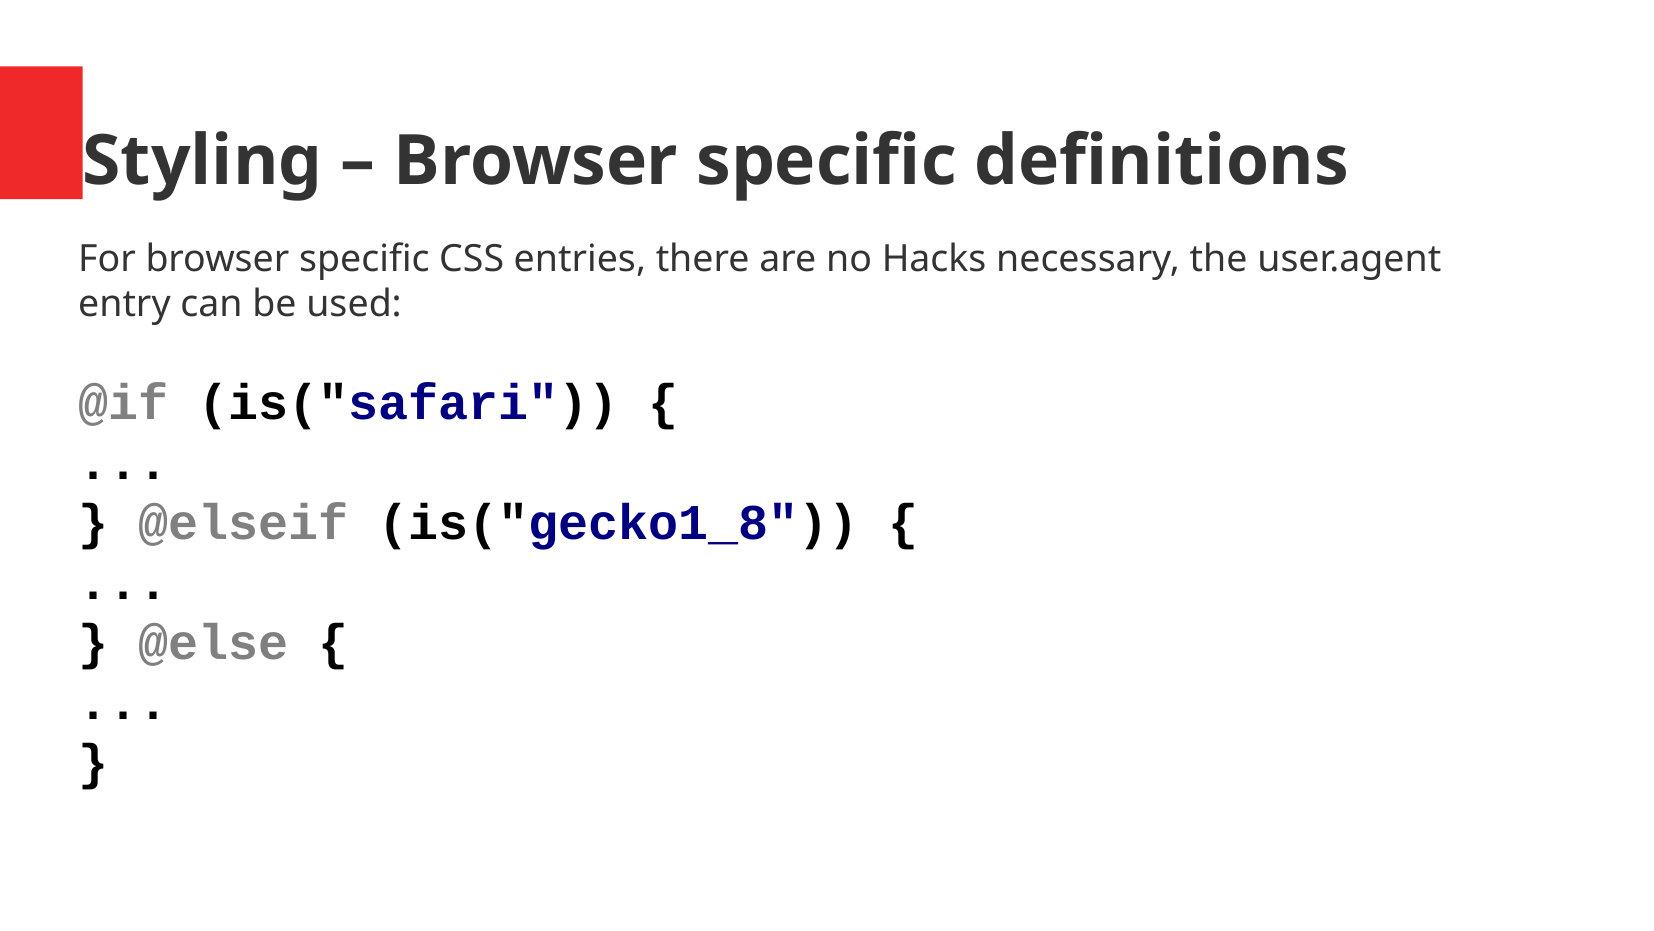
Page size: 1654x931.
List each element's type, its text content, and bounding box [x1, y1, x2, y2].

title Styling – Browser specific definitions [82, 14, 1571, 216]
list For browser specific CSS entries, there are no Hacks necessary, the user.agent entry can be used: @if (is("safari")) { ... } @elseif (is("gecko1_8")) { ... } @else { ... } [78, 234, 1537, 850]
